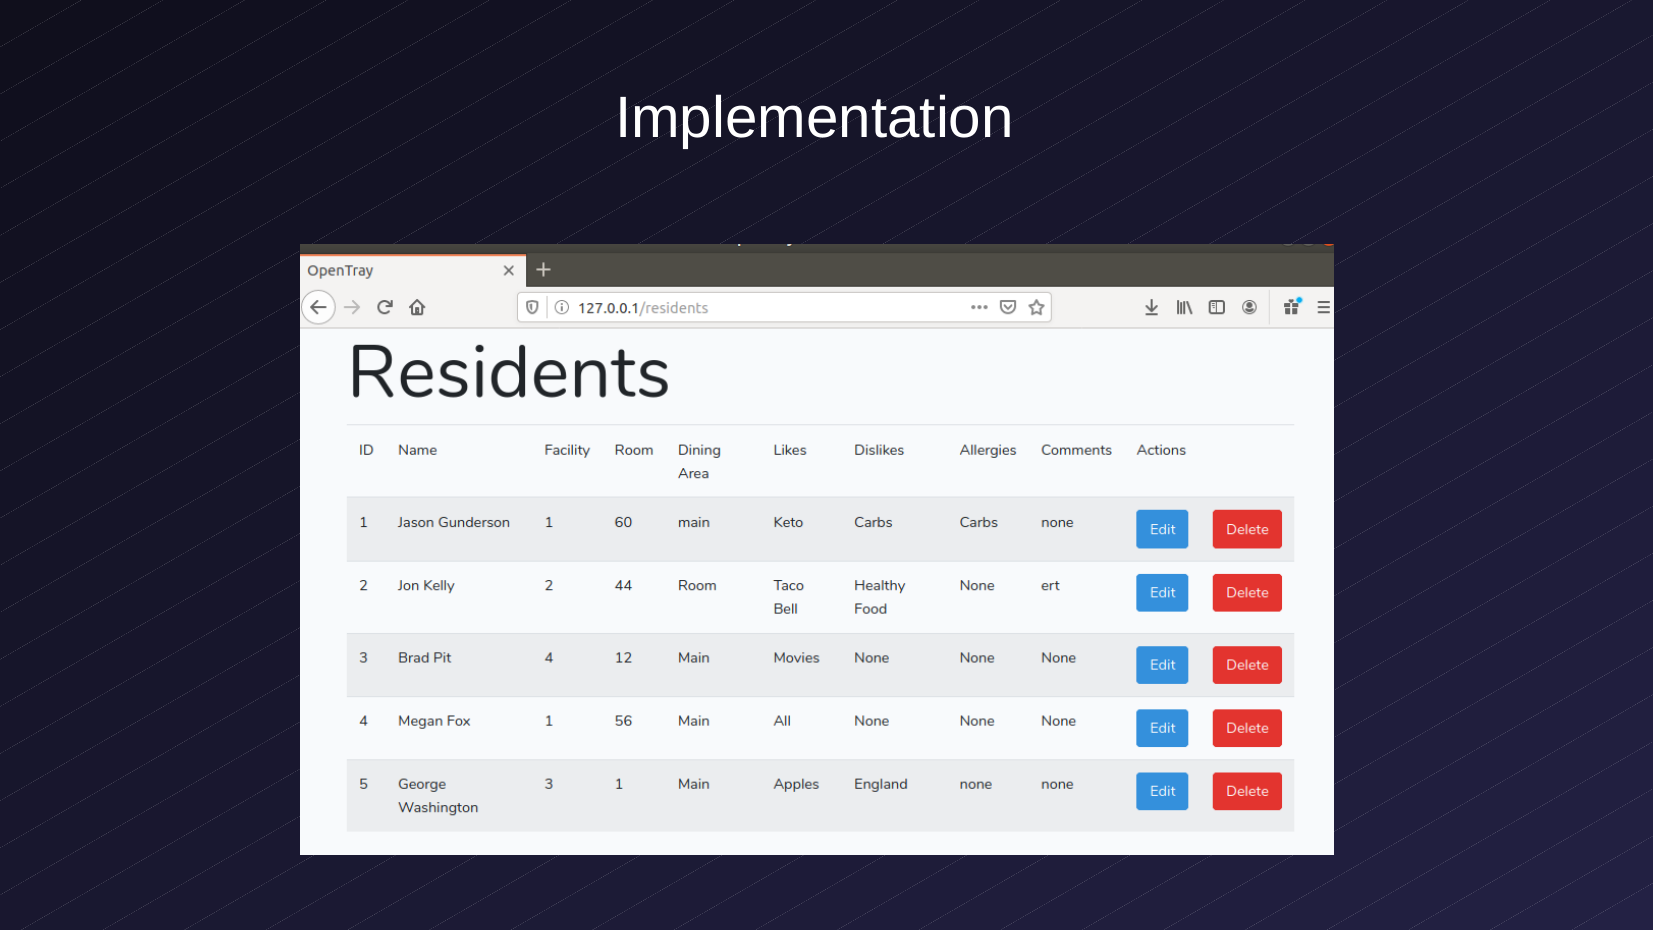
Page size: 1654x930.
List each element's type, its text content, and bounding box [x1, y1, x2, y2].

text_box Implementation [600, 77, 1036, 158]
picture [300, 244, 1334, 856]
